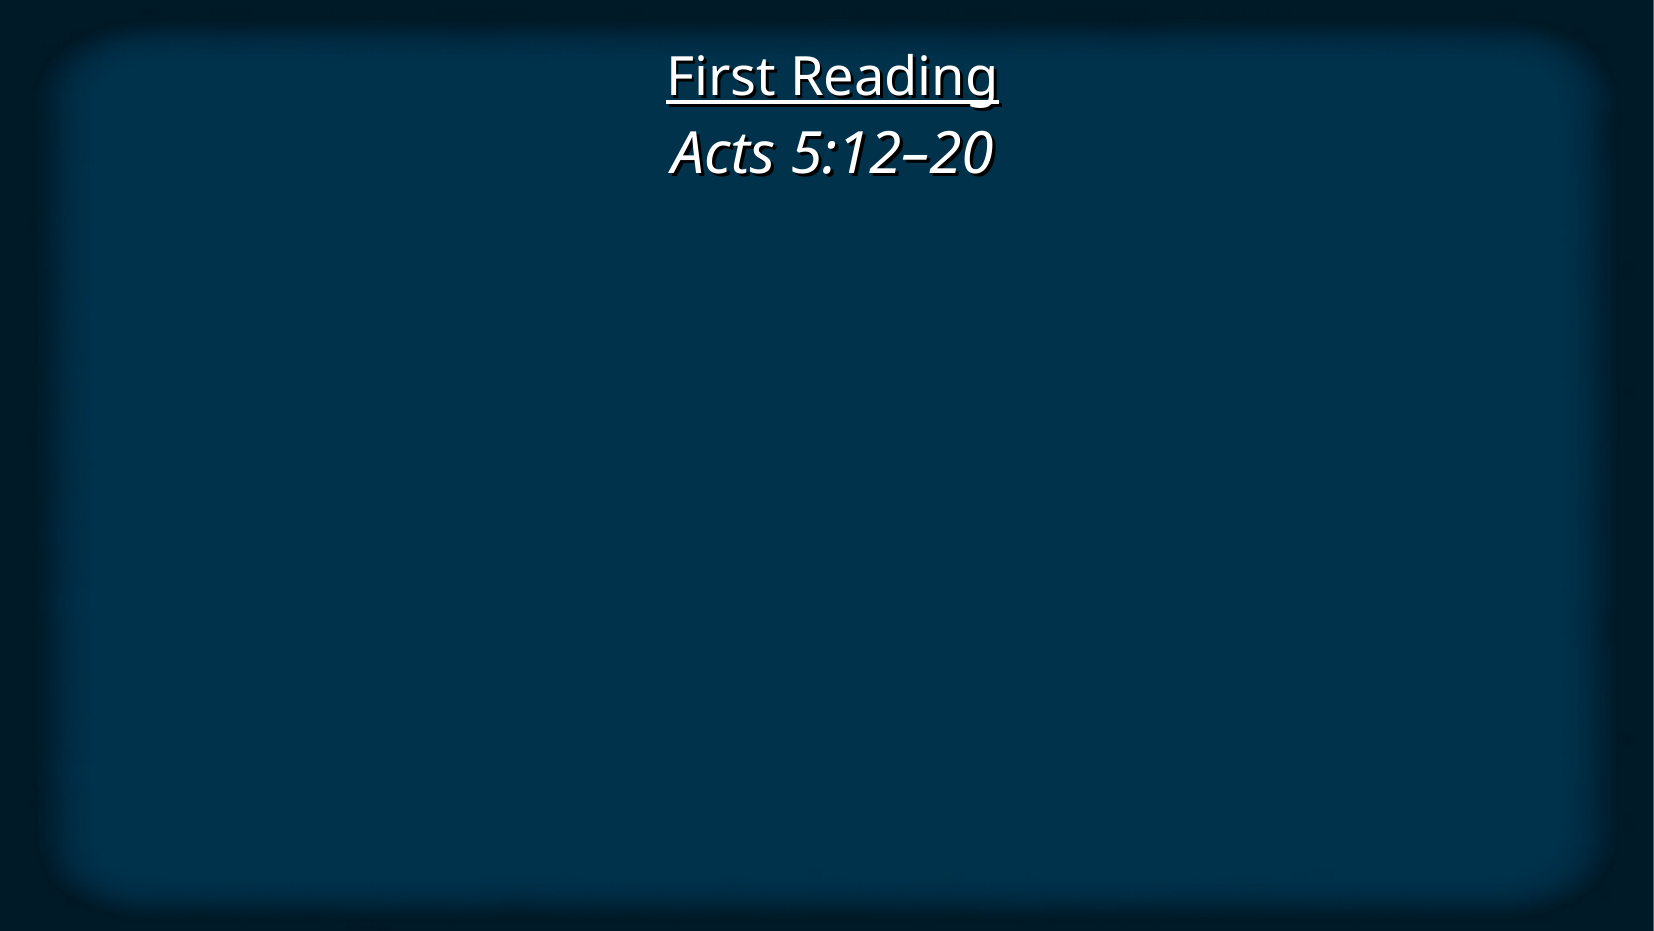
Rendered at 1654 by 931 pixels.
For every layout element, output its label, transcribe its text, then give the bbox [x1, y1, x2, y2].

text_box First Reading Acts 5:12–20 [105, 30, 1561, 194]
picture [0, 0, 1654, 931]
